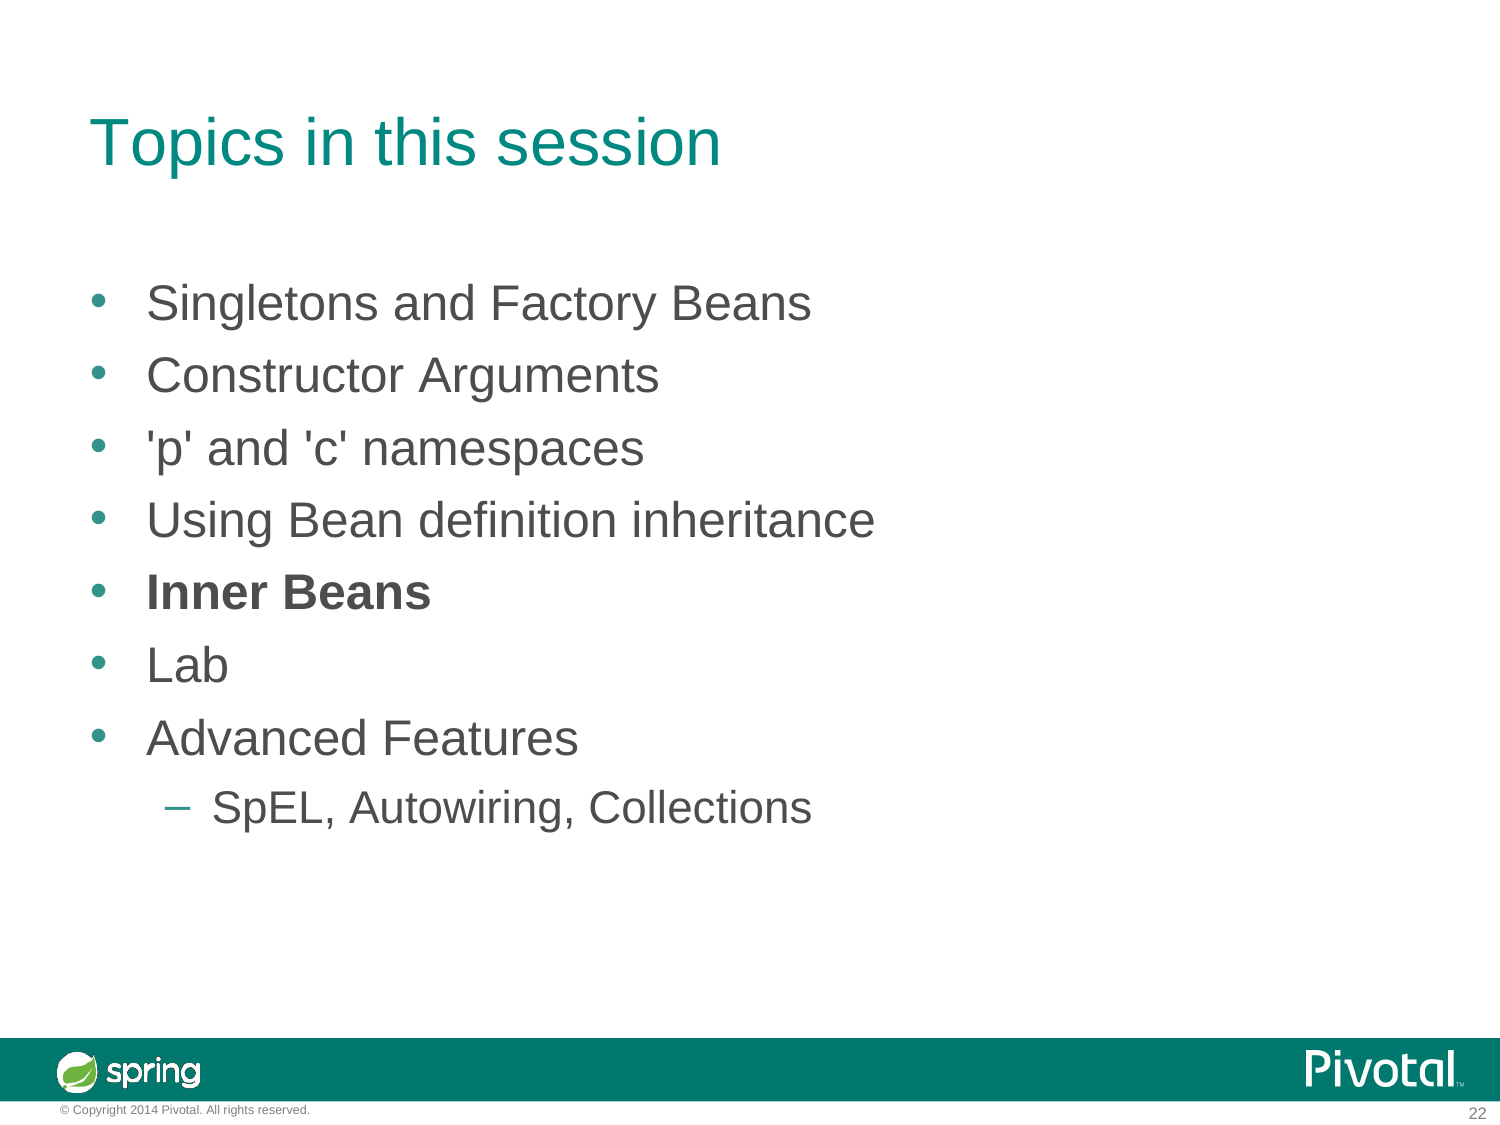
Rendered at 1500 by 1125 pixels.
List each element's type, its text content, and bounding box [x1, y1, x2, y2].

title Topics in this session [75, 45, 1426, 233]
picture [1306, 1050, 1464, 1087]
picture [32, 1041, 210, 1103]
list Singletons and Factory Beans Constructor Arguments 'p' and 'c' namespaces Using Bean definition inheritance Inner Beans Lab Advanced Features SpEL, Autowiring, Collections [75, 262, 1426, 841]
